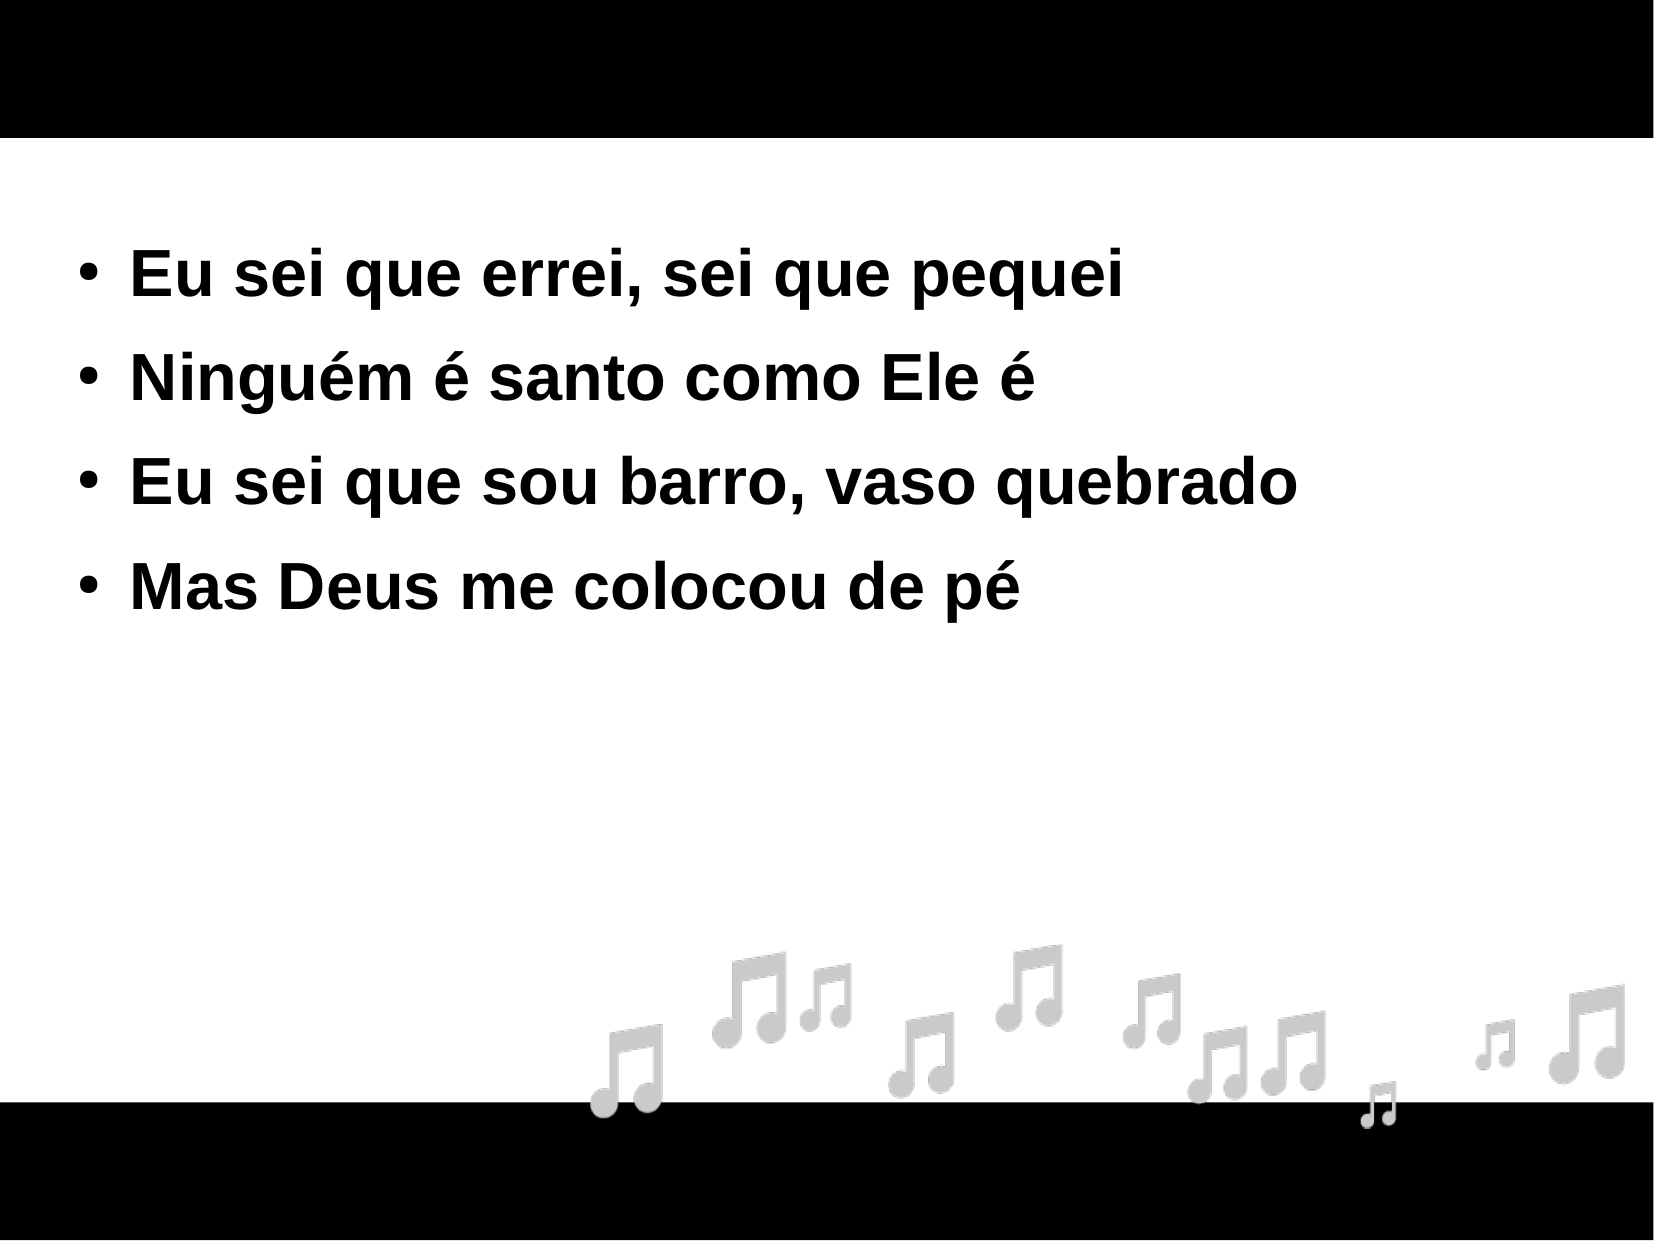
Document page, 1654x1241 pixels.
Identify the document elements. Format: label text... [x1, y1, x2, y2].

list Eu sei que errei, sei que pequei Ninguém é santo como Ele é Eu sei que sou barro, vaso quebrado Mas Deus me colocou de pé [59, 236, 1595, 1024]
